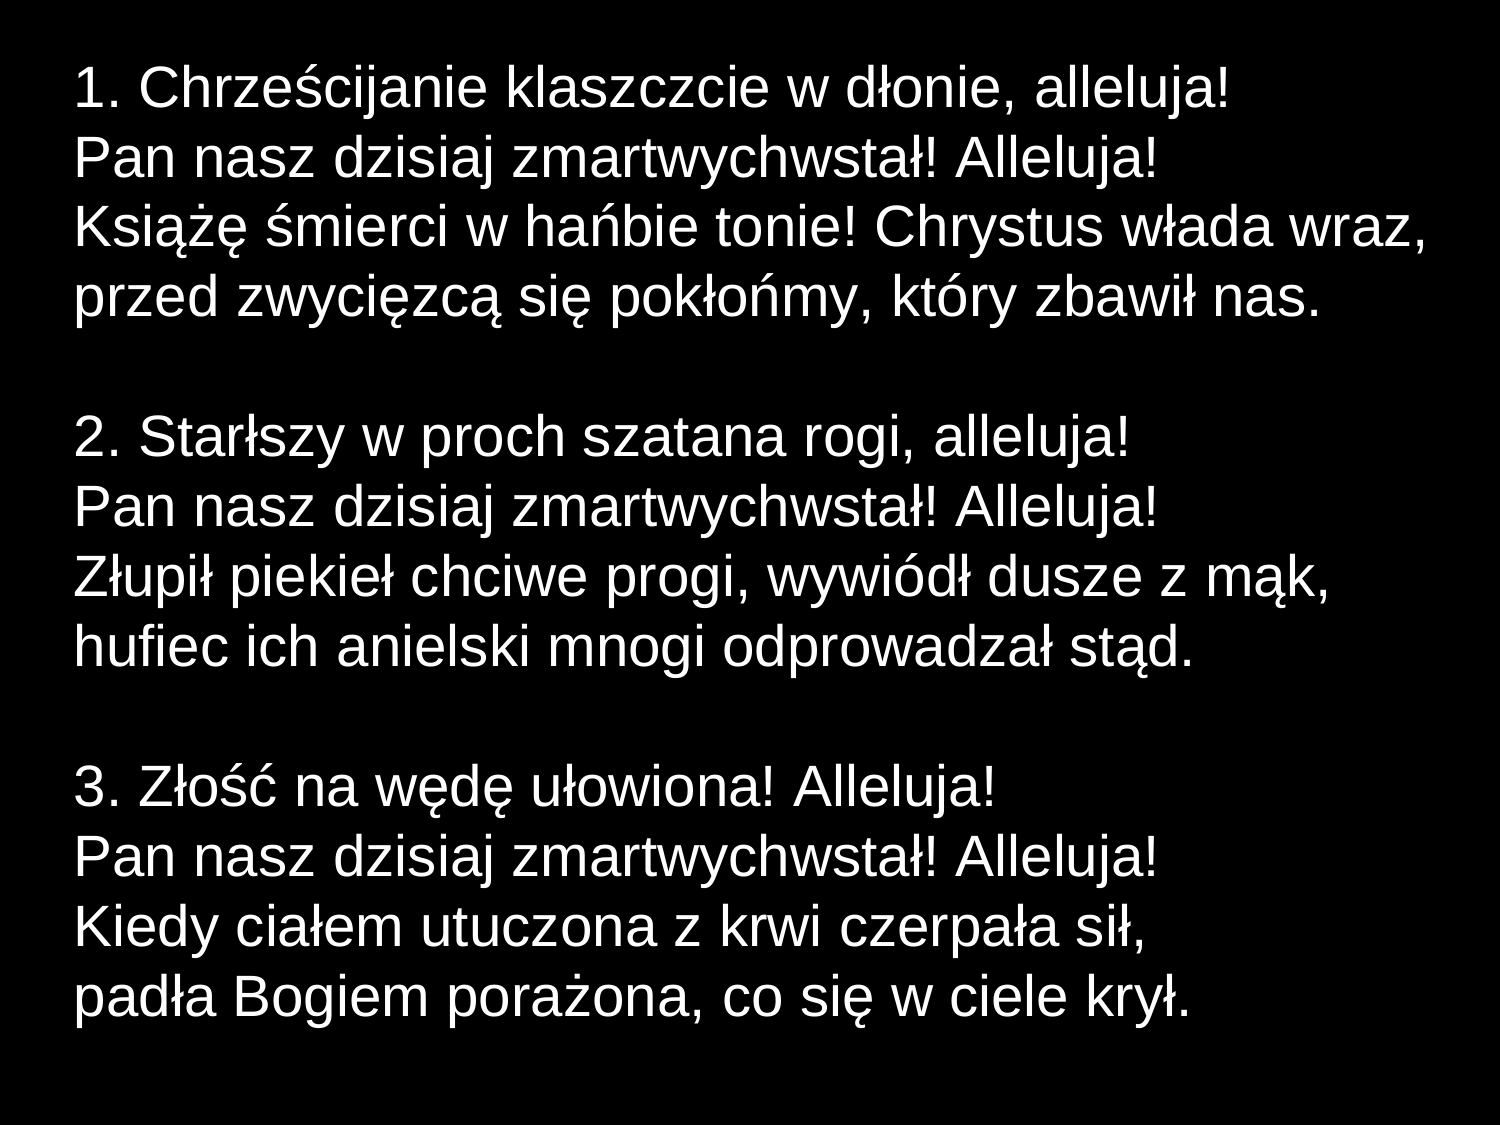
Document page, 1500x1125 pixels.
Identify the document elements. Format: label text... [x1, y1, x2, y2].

text_box 1. Chrześcijanie klaszczcie w dłonie, alleluja! Pan nasz dzisiaj zmartwychwstał! Alleluja! Książę śmierci w hańbie tonie! Chrystus włada wraz, przed zwycięzcą się pokłońmy, który zbawił nas. 2. Starłszy w proch szatana rogi, alleluja! Pan nasz dzisiaj zmartwychwstał! Alleluja! Złupił piekieł chciwe progi, wywiódł dusze z mąk, hufiec ich anielski mnogi odprowadzał stąd. 3. Złość na wędę ułowiona! Alleluja! Pan nasz dzisiaj zmartwychwstał! Alleluja! Kiedy ciałem utuczona z krwi czerpała sił, padła Bogiem porażona, co się w ciele krył. [59, 40, 1465, 1037]
